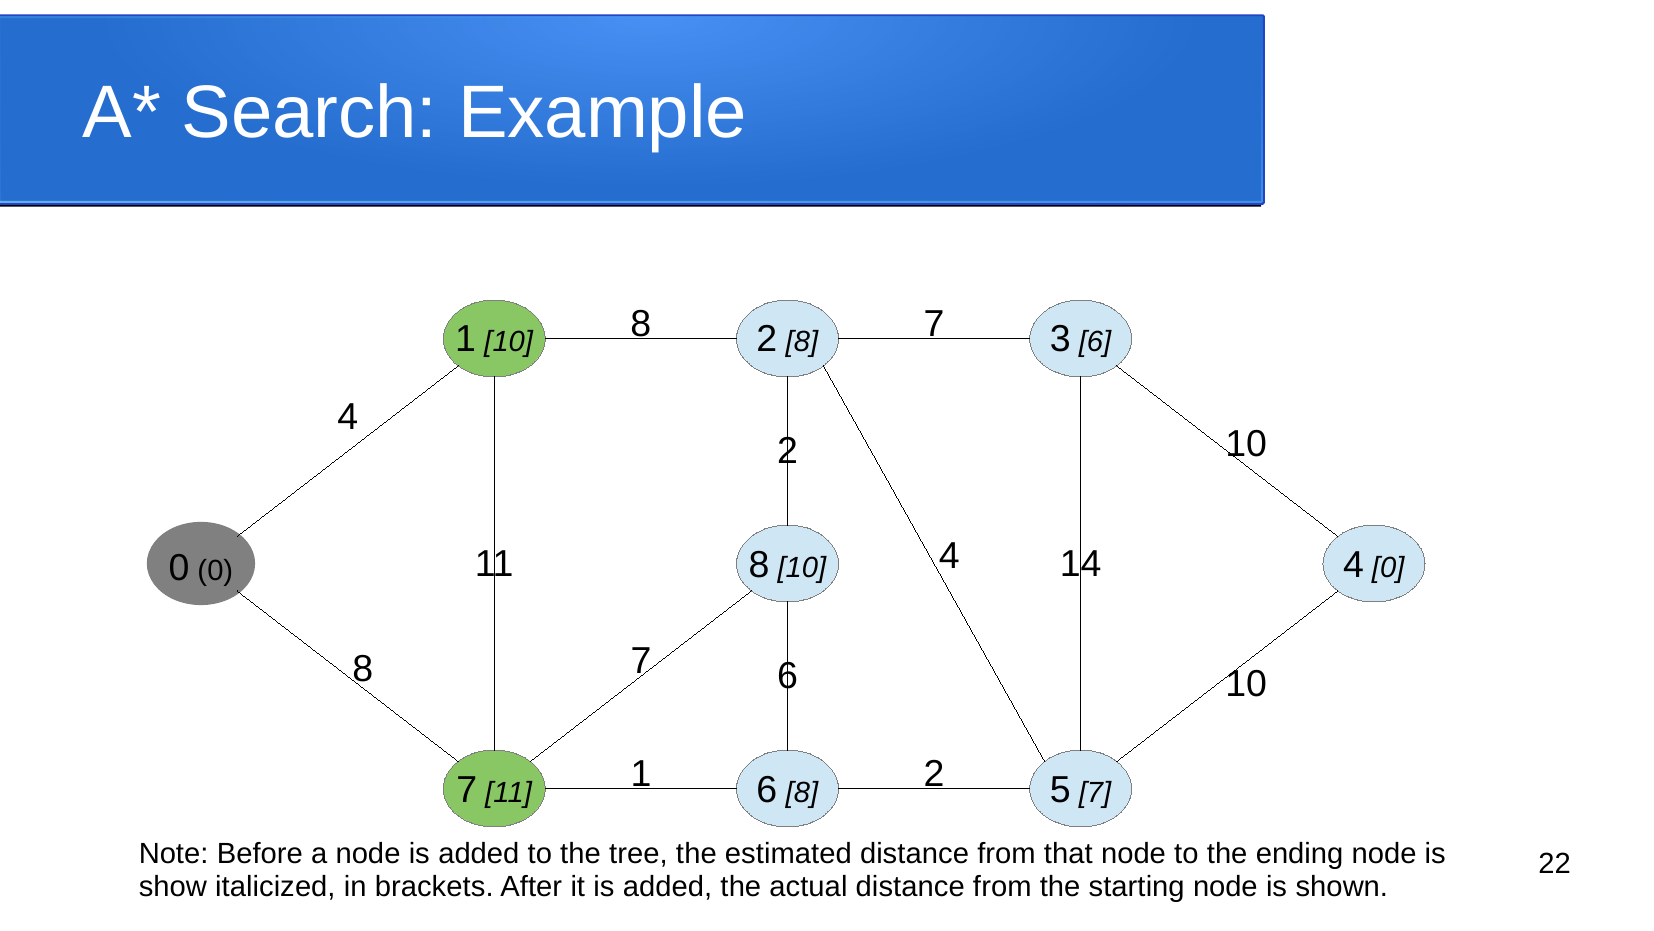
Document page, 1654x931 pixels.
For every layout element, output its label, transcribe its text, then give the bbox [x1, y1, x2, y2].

text_box 1 [10] [443, 300, 546, 377]
text_box 4 [0] [1322, 525, 1426, 602]
text_box 3 [6] [1029, 300, 1132, 377]
text_box 7 [11] [443, 750, 546, 827]
text_box 8 [10] [736, 525, 839, 602]
title A* Search: Example [82, 35, 1235, 189]
text_box 2 [8] [736, 300, 839, 377]
text_box 5 [7] [1029, 750, 1132, 827]
text_box Note: Before a node is added to the tree, the estimated distance from that node to the ending node is show italicized, in brackets. After it is added, the actual distance from the starting node is shown. [138, 837, 1489, 931]
text_box 0 (0) [149, 525, 252, 602]
text_box 6 [8] [736, 750, 839, 827]
